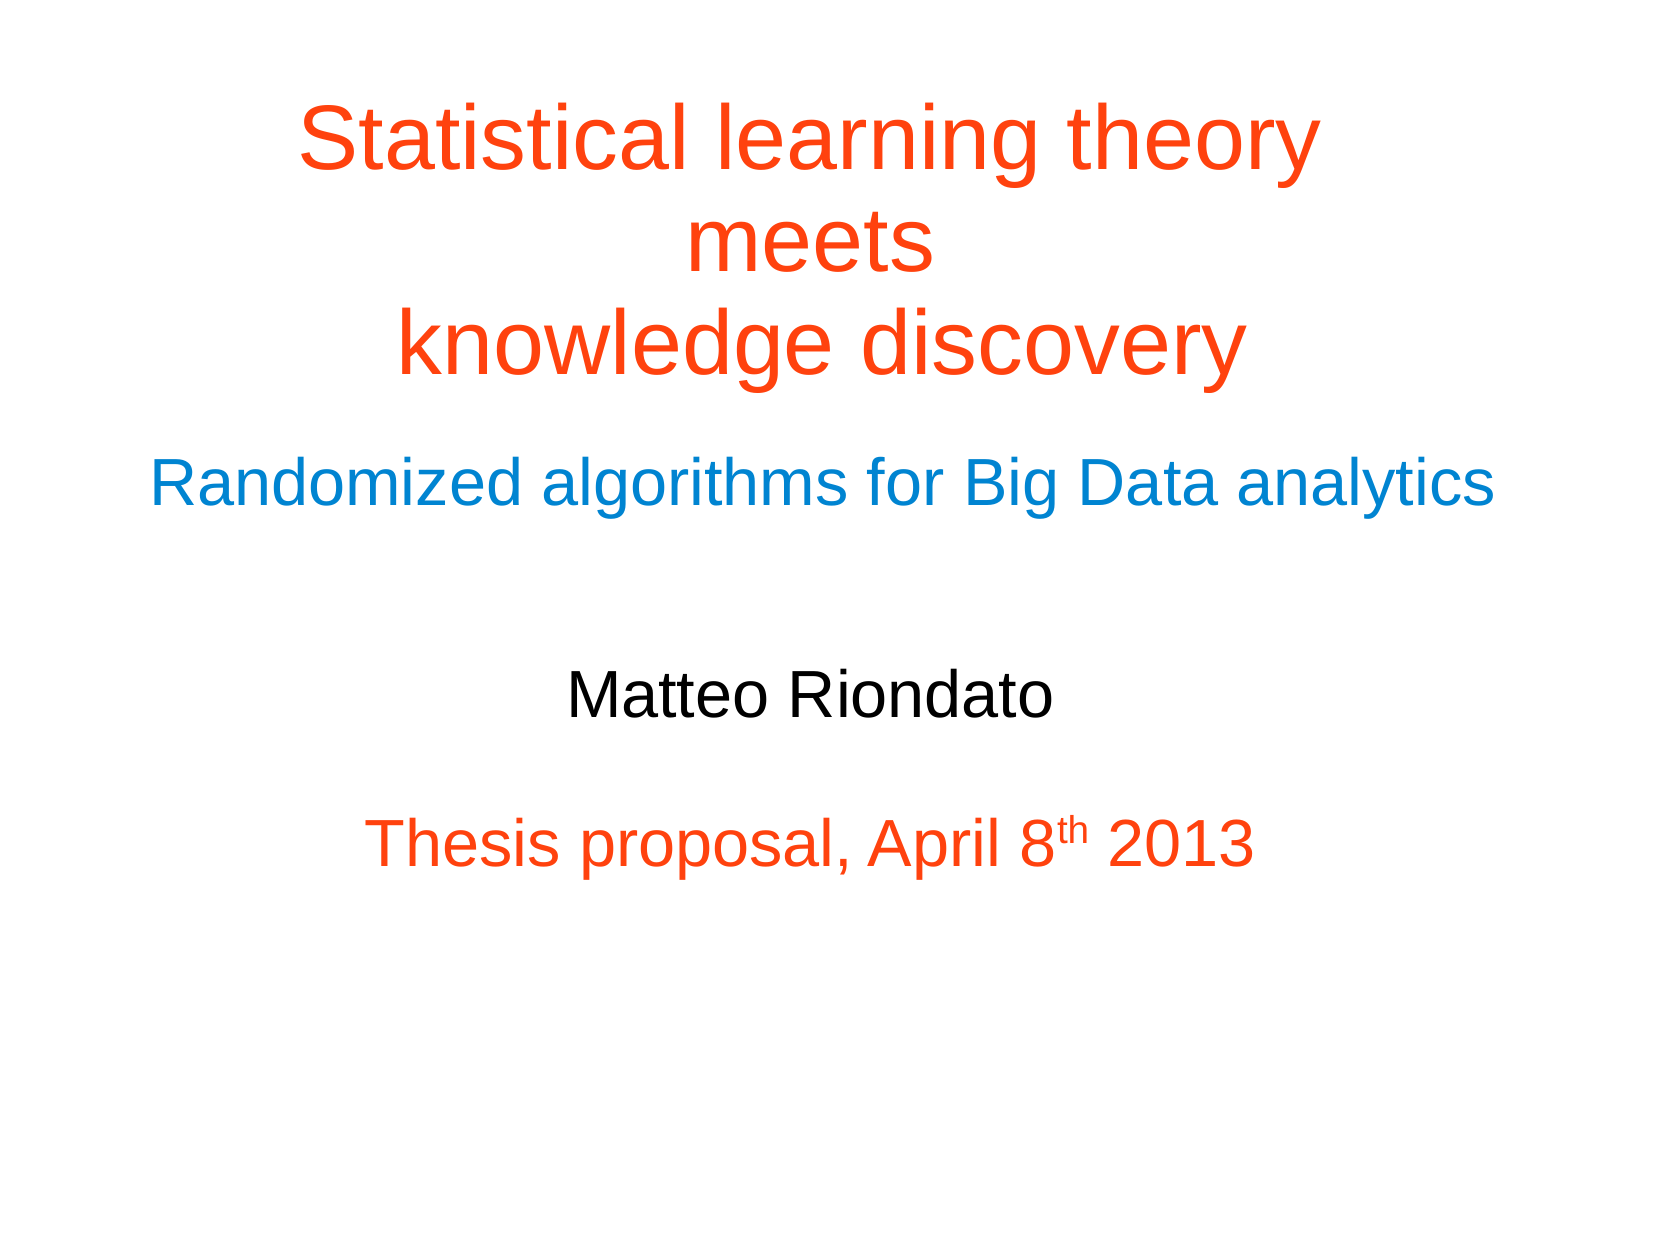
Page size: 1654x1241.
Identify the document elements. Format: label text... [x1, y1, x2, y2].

title Statistical learning theory meets knowledge discovery a Randomized algorithms for Big Data analytics [79, 109, 1568, 497]
subtitle Matteo Riondato Thesis proposal, April 8th 2013 [82, 409, 1538, 1129]
